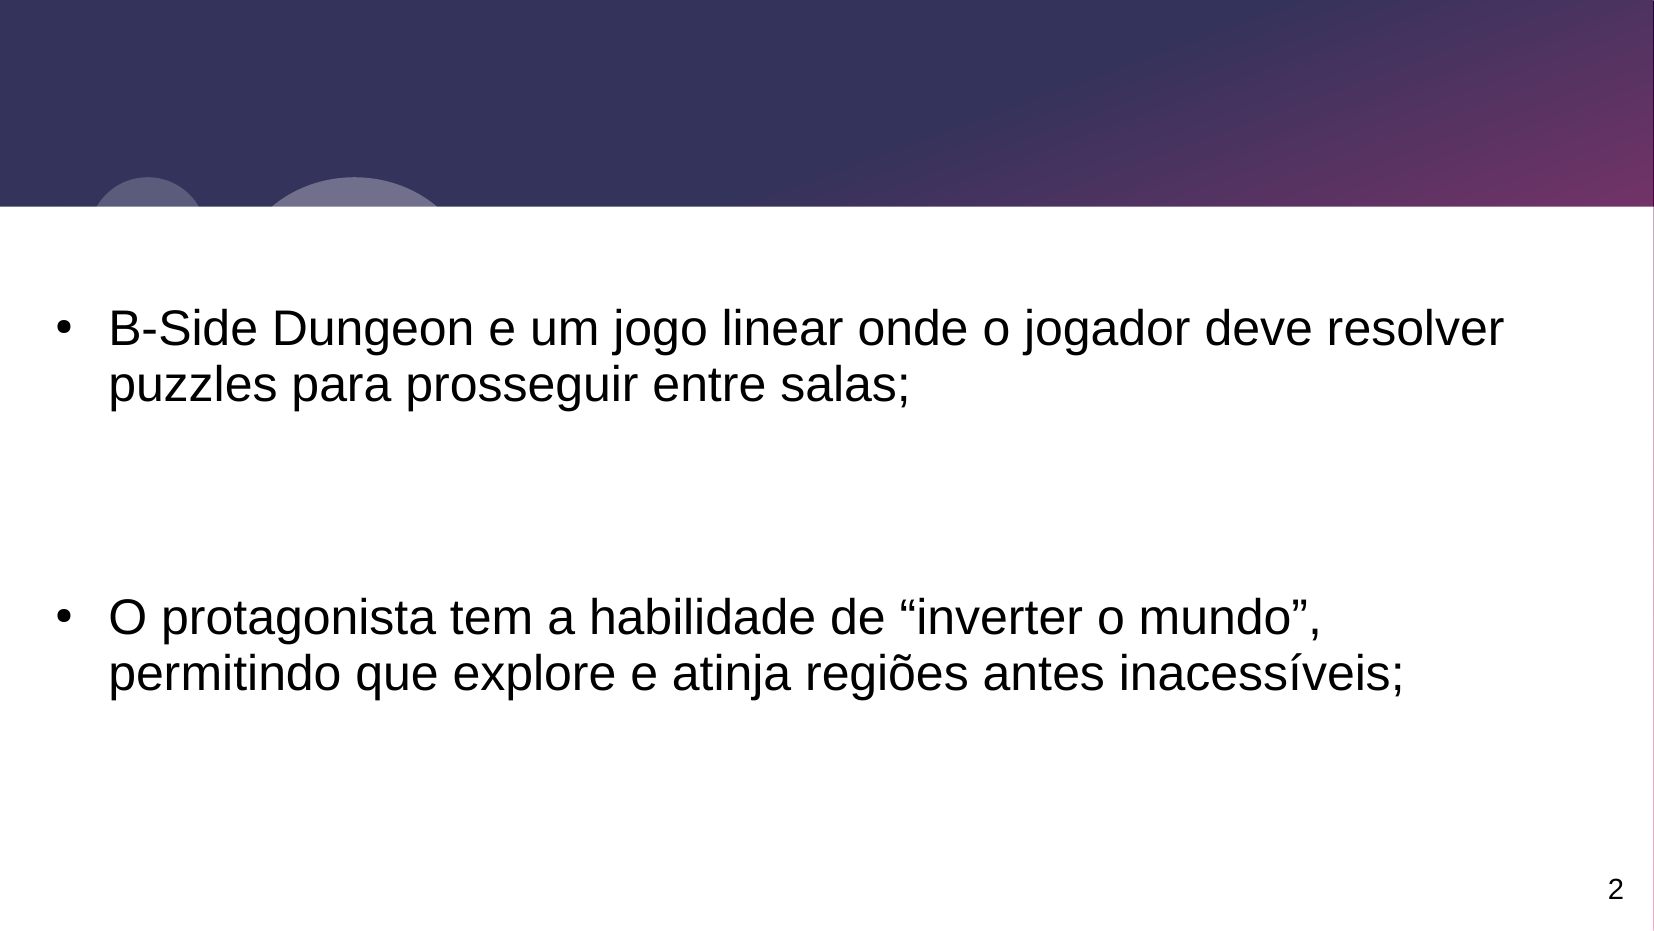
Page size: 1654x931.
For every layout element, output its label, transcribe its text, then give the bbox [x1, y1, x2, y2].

list B-Side Dungeon e um jogo linear onde o jogador deve resolver puzzles para prosseguir entre salas; O protagonista tem a habilidade de “inverter o mundo”, permitindo que explore e atinja regiões antes inacessíveis; [37, 300, 1514, 891]
